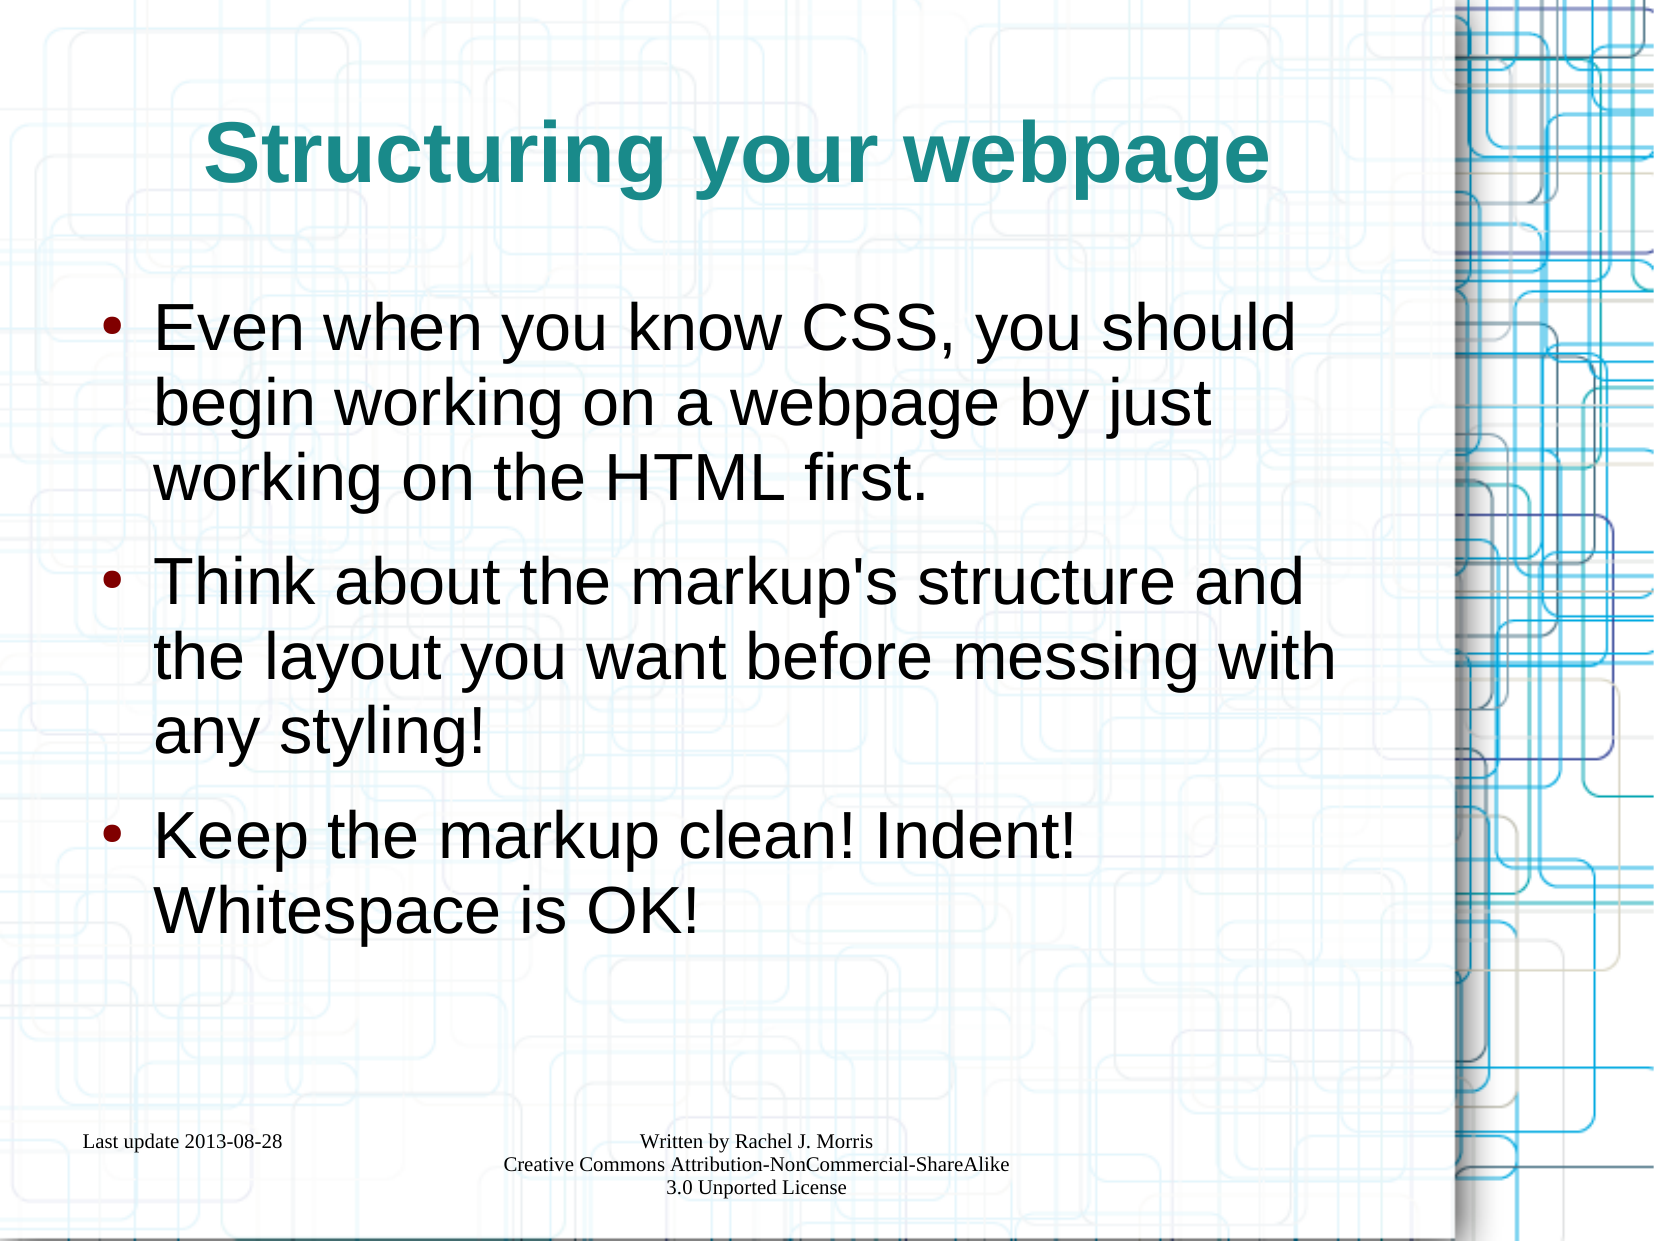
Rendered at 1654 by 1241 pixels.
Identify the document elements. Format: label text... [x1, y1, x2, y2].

title Structuring your webpage [59, 49, 1418, 257]
list Even when you know CSS, you should begin working on a webpage by just working on the HTML first. Think about the markup's structure and the layout you want before messing with any styling! Keep the markup clean! Indent! Whitespace is OK! [82, 290, 1418, 1010]
picture [0, 0, 1654, 1241]
